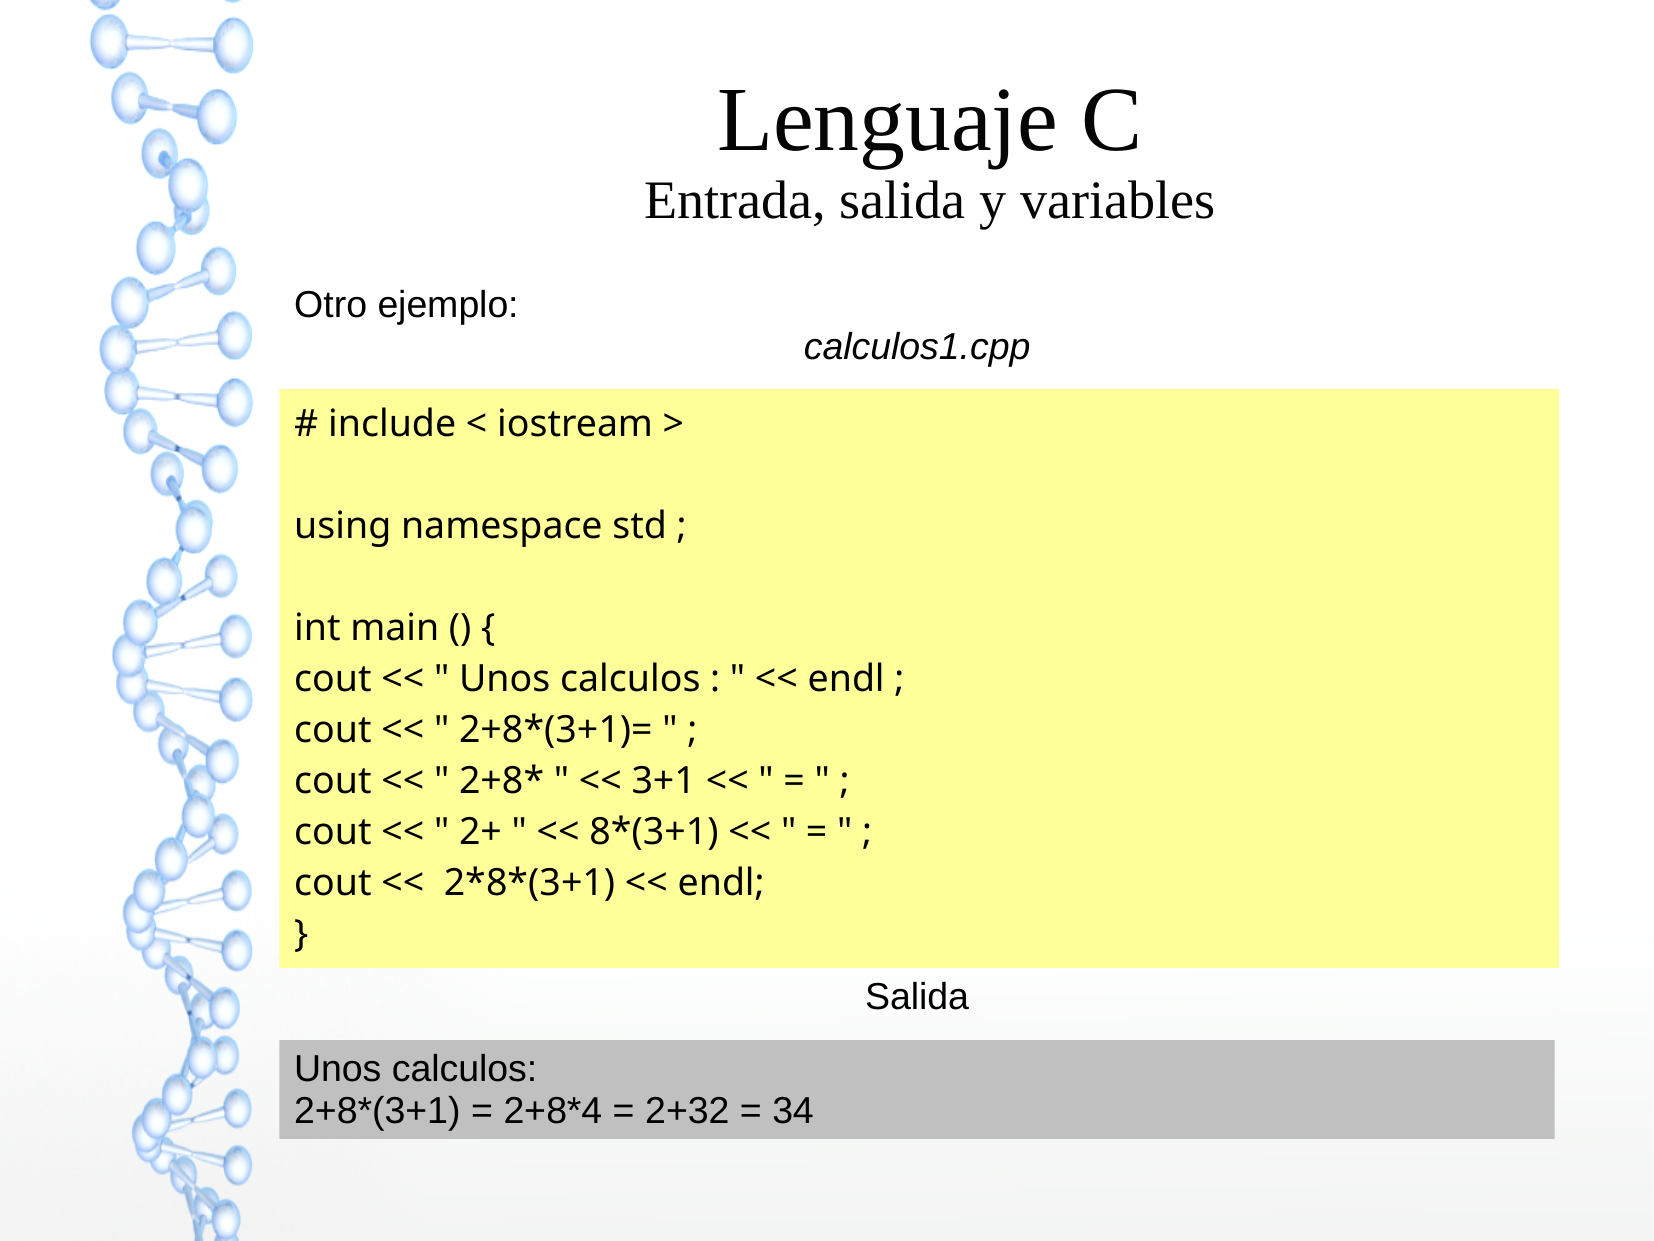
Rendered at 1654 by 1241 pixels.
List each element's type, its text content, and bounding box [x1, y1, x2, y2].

text_box Unos calculos: 2+8*(3+1) = 2+8*4 = 2+32 = 34 [279, 1040, 1555, 1139]
title Lenguaje C Entrada, salida y variables [265, 47, 1595, 252]
text_box Salida [279, 967, 1555, 1025]
text_box Otro ejemplo: calculos1.cpp [279, 276, 1555, 376]
text_box # include < iostream > using namespace std ; int main () { cout << " Unos calculos : " << endl ; cout << " 2+8*(3+1)= " ; cout << " 2+8* " << 3+1 << " = " ; cout << " 2+ " << 8*(3+1) << " = " ; cout << 2*8*(3+1) << endl; } [279, 389, 1560, 968]
picture [0, 0, 1654, 1241]
